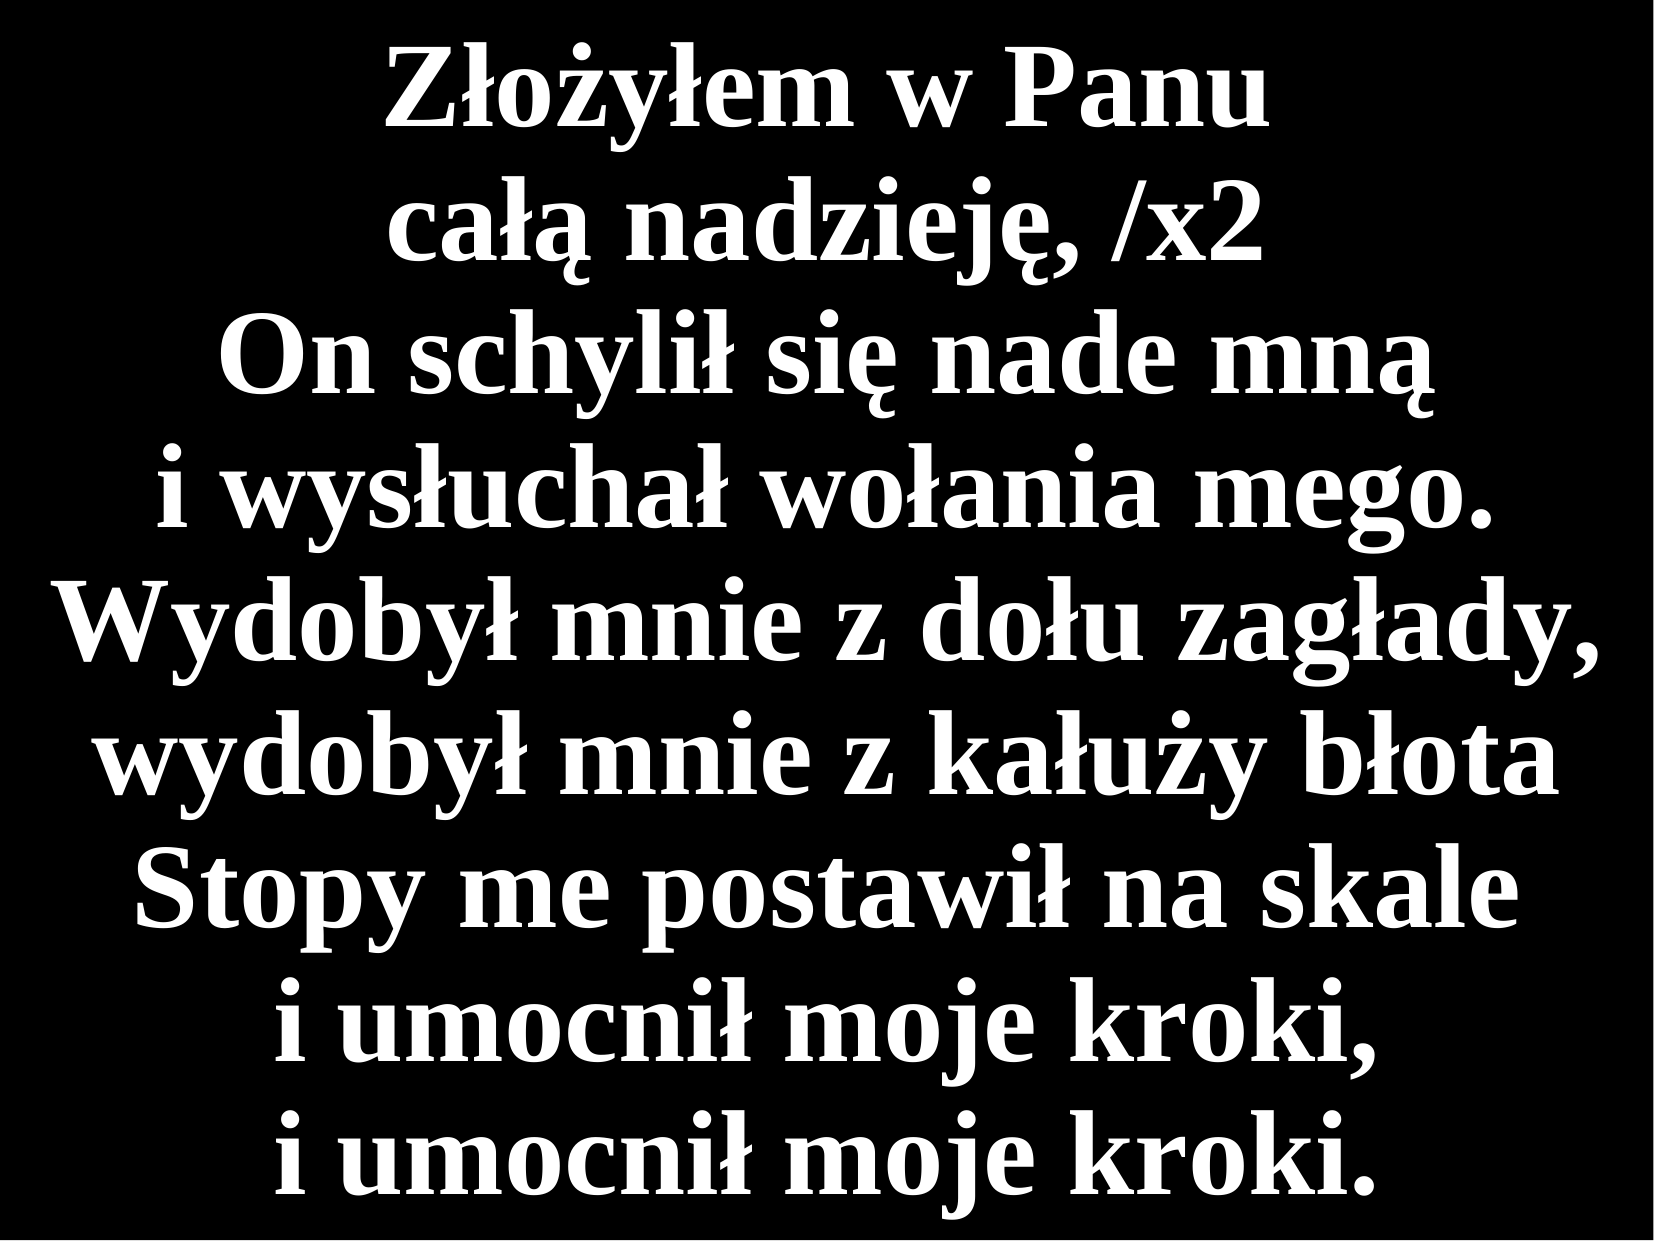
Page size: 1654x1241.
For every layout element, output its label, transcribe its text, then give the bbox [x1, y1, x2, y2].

title Złożyłem w Panu całą nadzieję, /x2 On schylił się nade mną i wysłuchał wołania mego. Wydobył mnie z dołu zagłady, wydobył mnie z kałuży błota Stopy me postawił na skale i umocnił moje kroki, i umocnił moje kroki. [0, 0, 1654, 1241]
